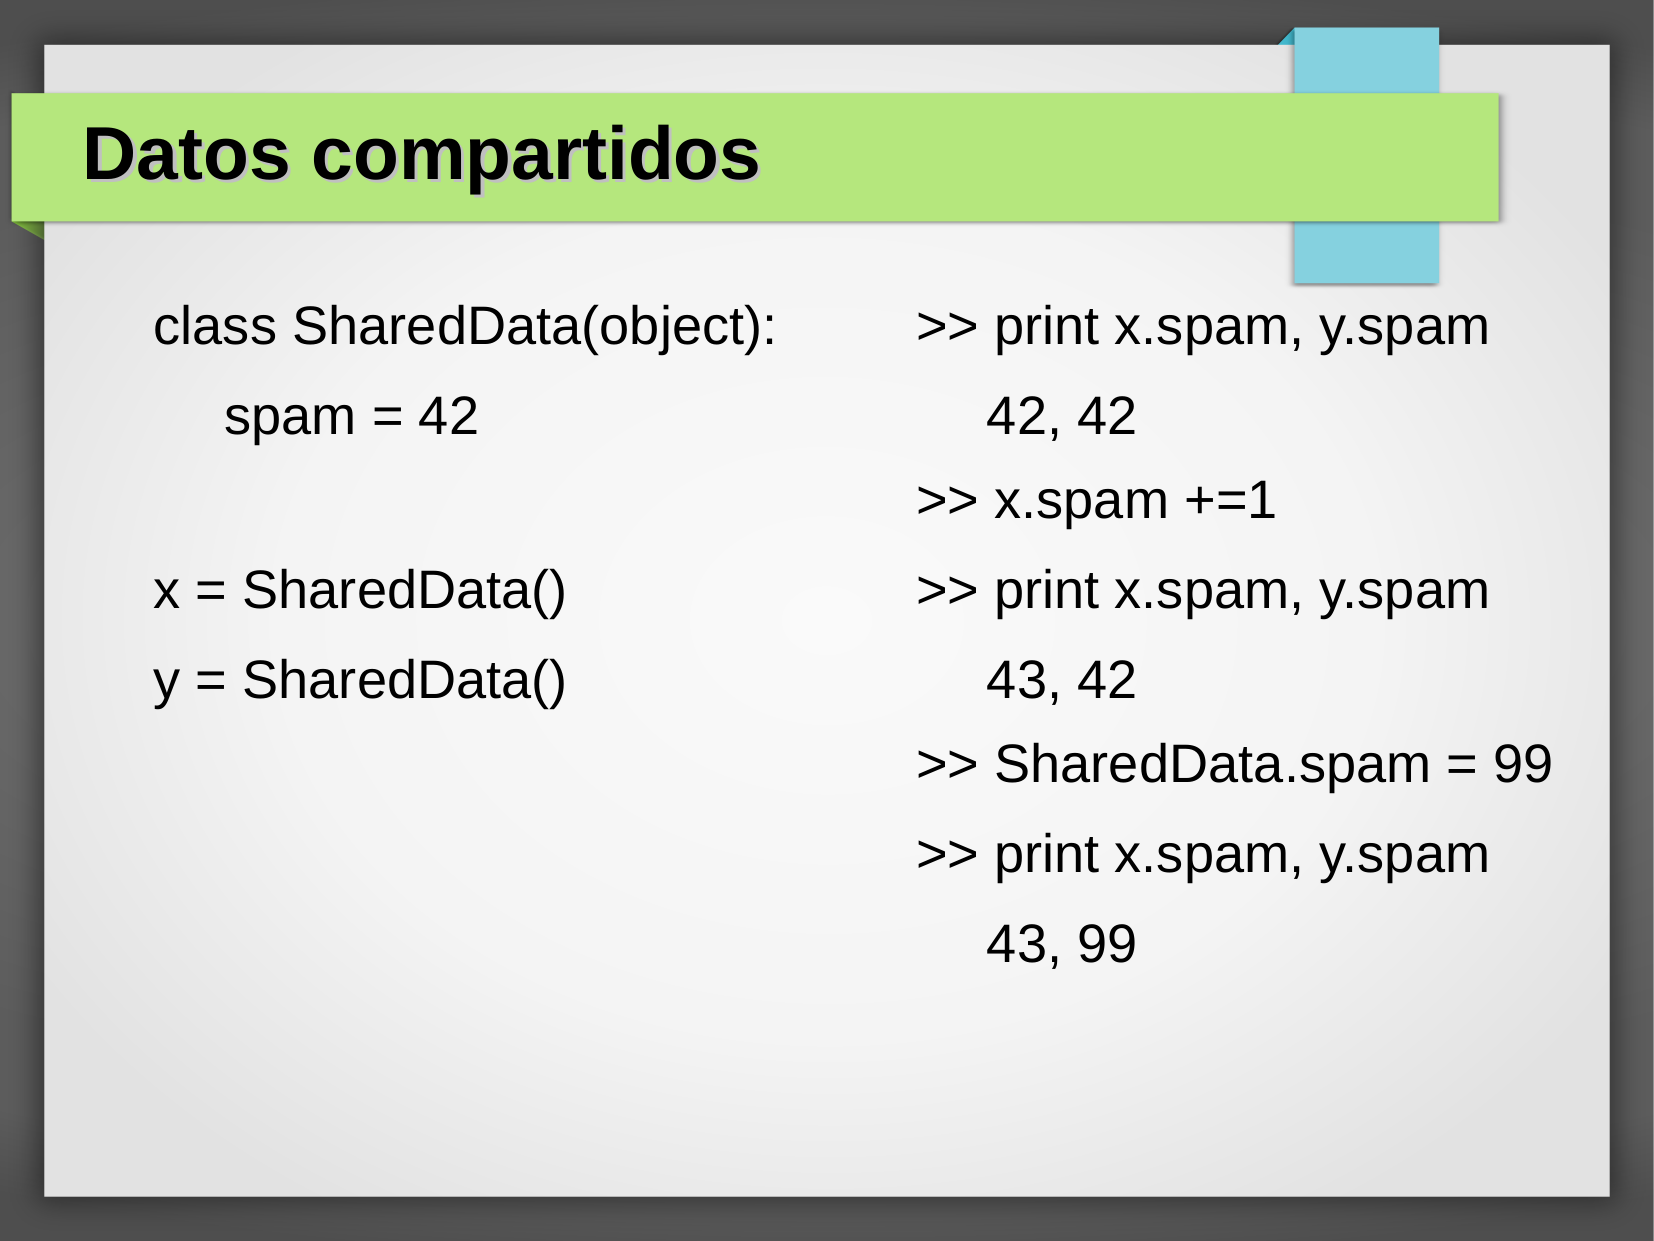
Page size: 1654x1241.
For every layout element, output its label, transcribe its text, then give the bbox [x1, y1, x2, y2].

picture [0, 0, 1654, 1241]
list class SharedData(object): spam = 42 x = SharedData() y = SharedData() [82, 295, 809, 1015]
title Datos compartidos [82, 94, 1264, 213]
list >> print x.spam, y.spam 42, 42 >> x.spam +=1 >> print x.spam, y.spam 43, 42 >> SharedData.spam = 99 >> print x.spam, y.spam 43, 99 [845, 295, 1572, 1015]
